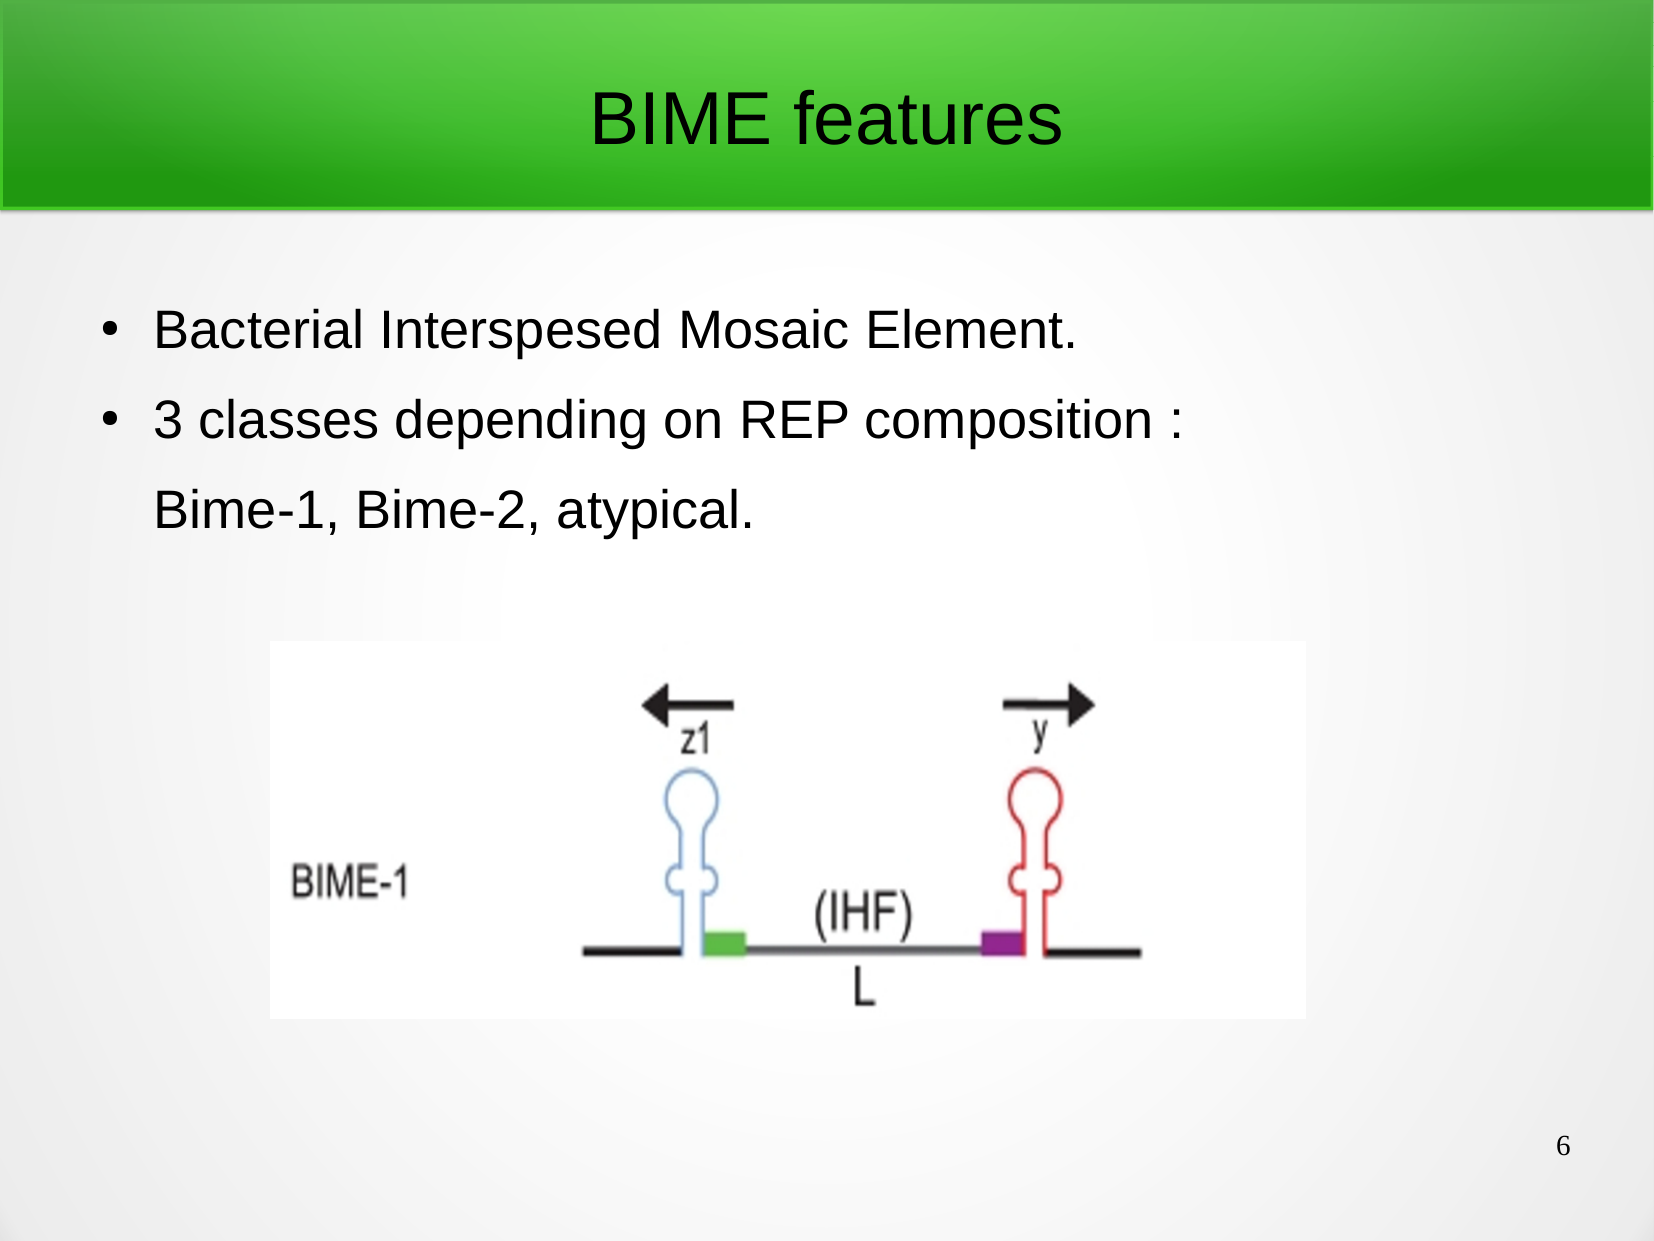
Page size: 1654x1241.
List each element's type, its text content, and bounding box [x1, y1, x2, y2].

title BIME features [82, 47, 1571, 189]
picture [270, 641, 1306, 1019]
list Bacterial Interspesed Mosaic Element. 3 classes depending on REP composition : Bime-1, Bime-2, atypical. [82, 299, 1571, 1019]
